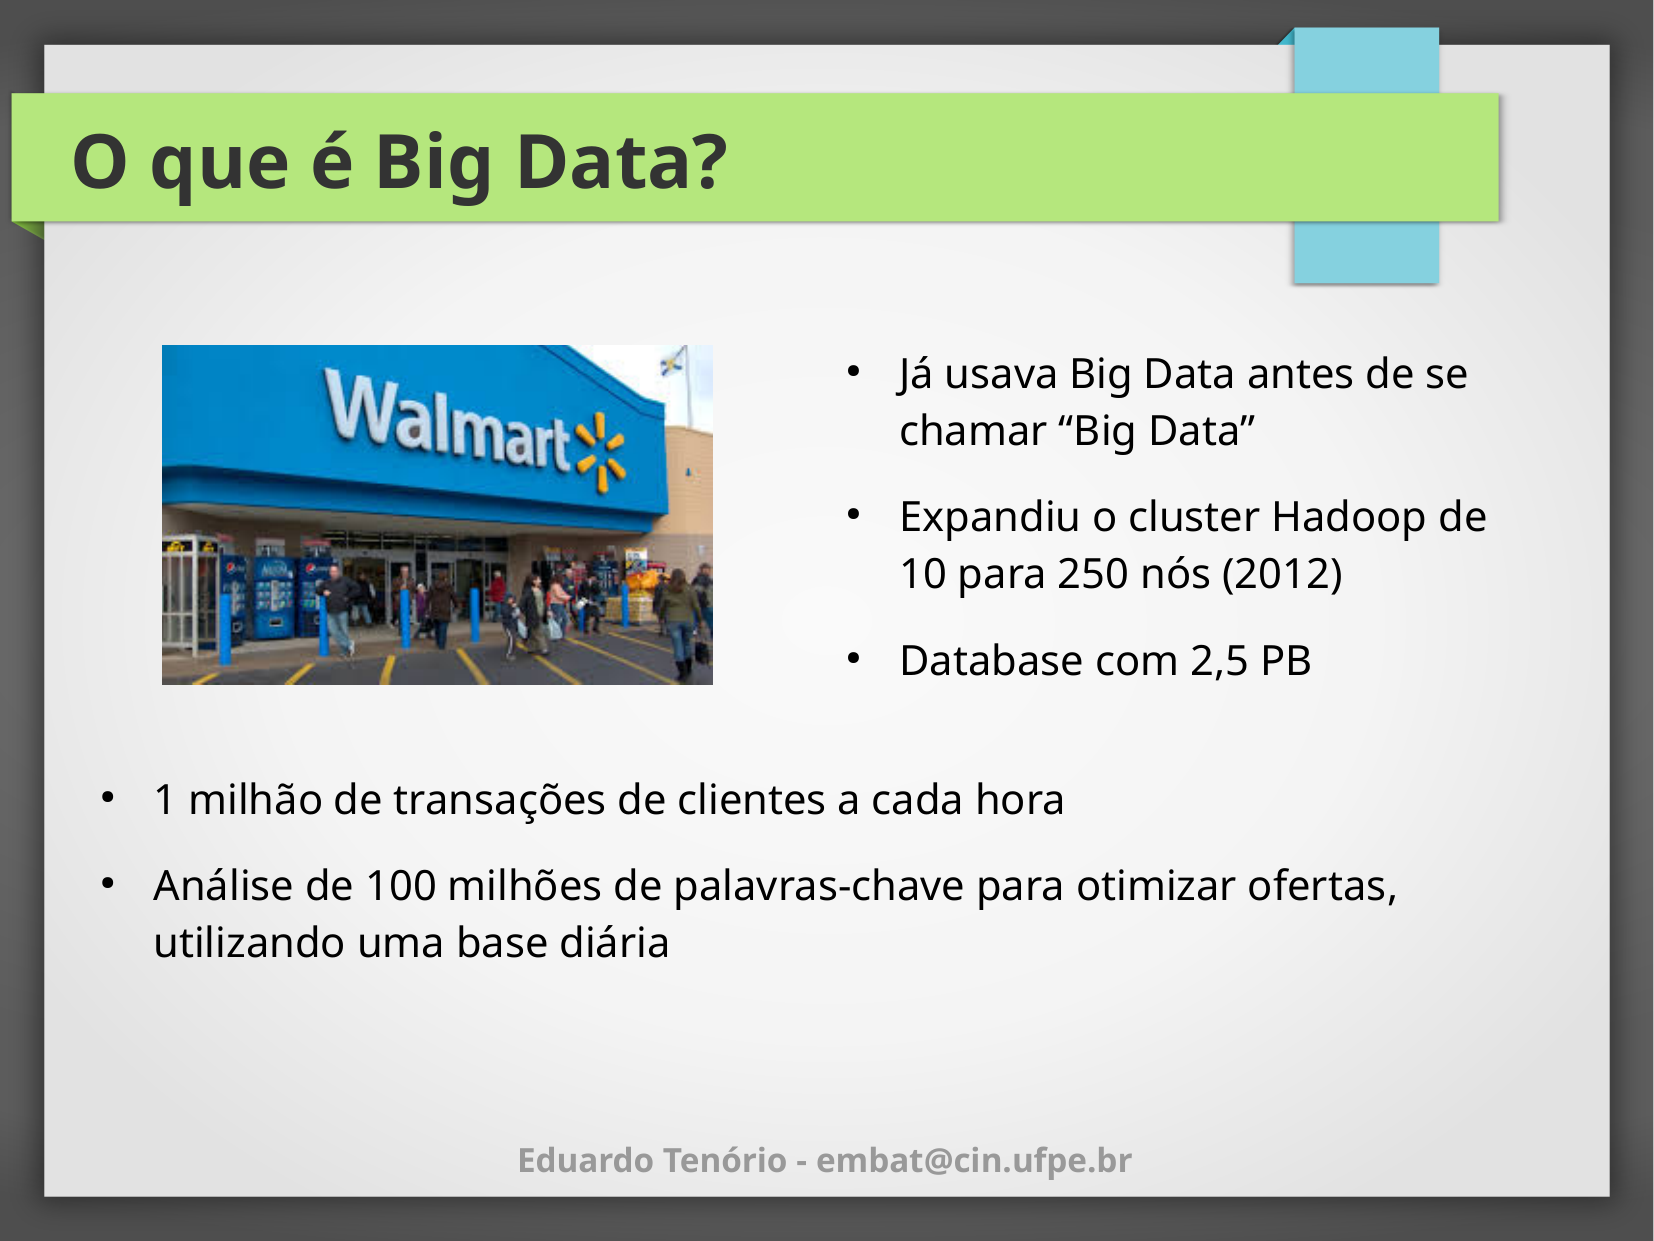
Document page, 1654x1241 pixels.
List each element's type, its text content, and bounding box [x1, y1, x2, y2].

picture [0, 0, 1654, 1241]
text_box Eduardo Tenório - embat@cin.ufpe.br [45, 1130, 1606, 1201]
title O que é Big Data? [70, 97, 1229, 221]
list 1 milhão de transações de clientes a cada hora Análise de 100 milhões de palavras-chave para otimizar ofertas, utilizando uma base diária [82, 769, 1539, 1081]
list Já usava Big Data antes de se chamar “Big Data” Expandiu o cluster Hadoop de 10 para 250 nós (2012) Database com 2,5 PB [828, 343, 1539, 1063]
